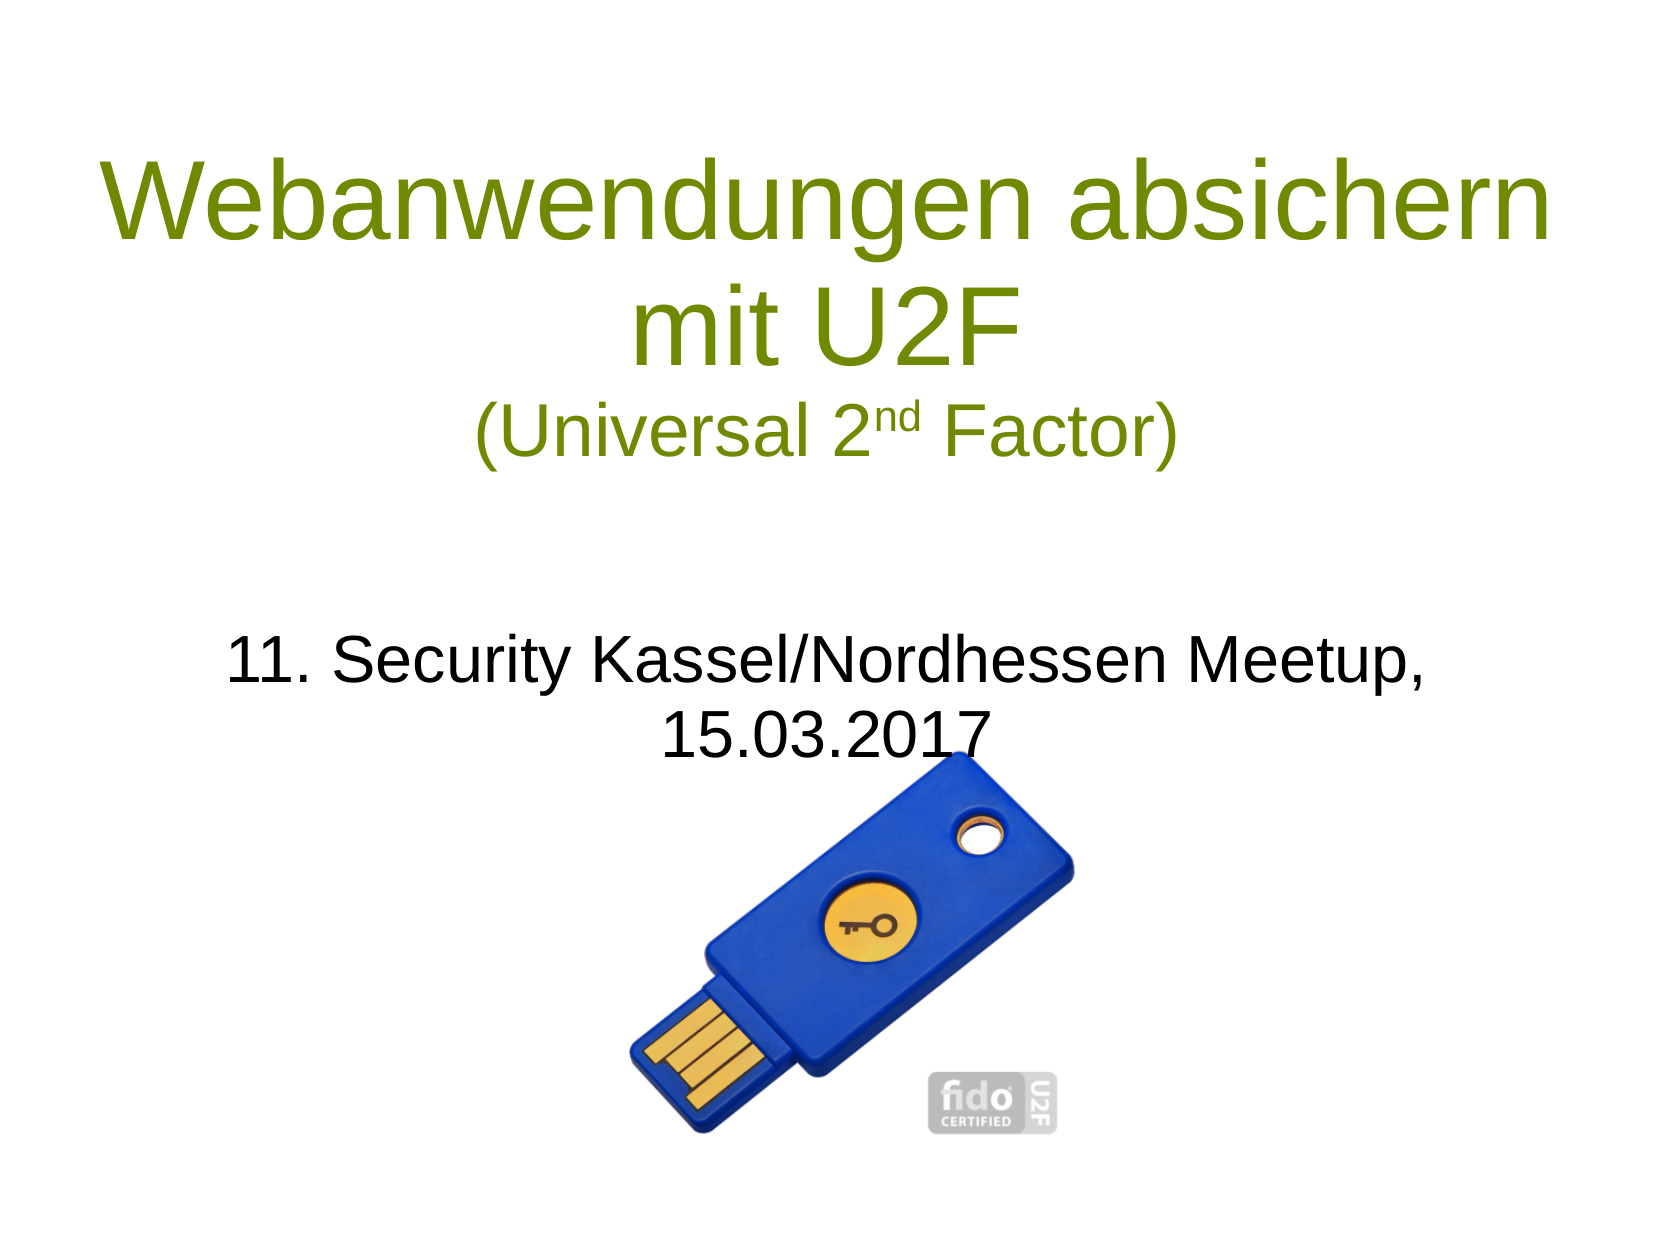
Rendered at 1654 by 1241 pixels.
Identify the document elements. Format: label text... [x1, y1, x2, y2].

picture [615, 1010, 1093, 1182]
subtitle Webanwendungen absichern mit U2F (Universal 2nd Factor) 11. Security Kassel/Nordhessen Meetup, 15.03.2017 [82, 49, 1571, 1010]
